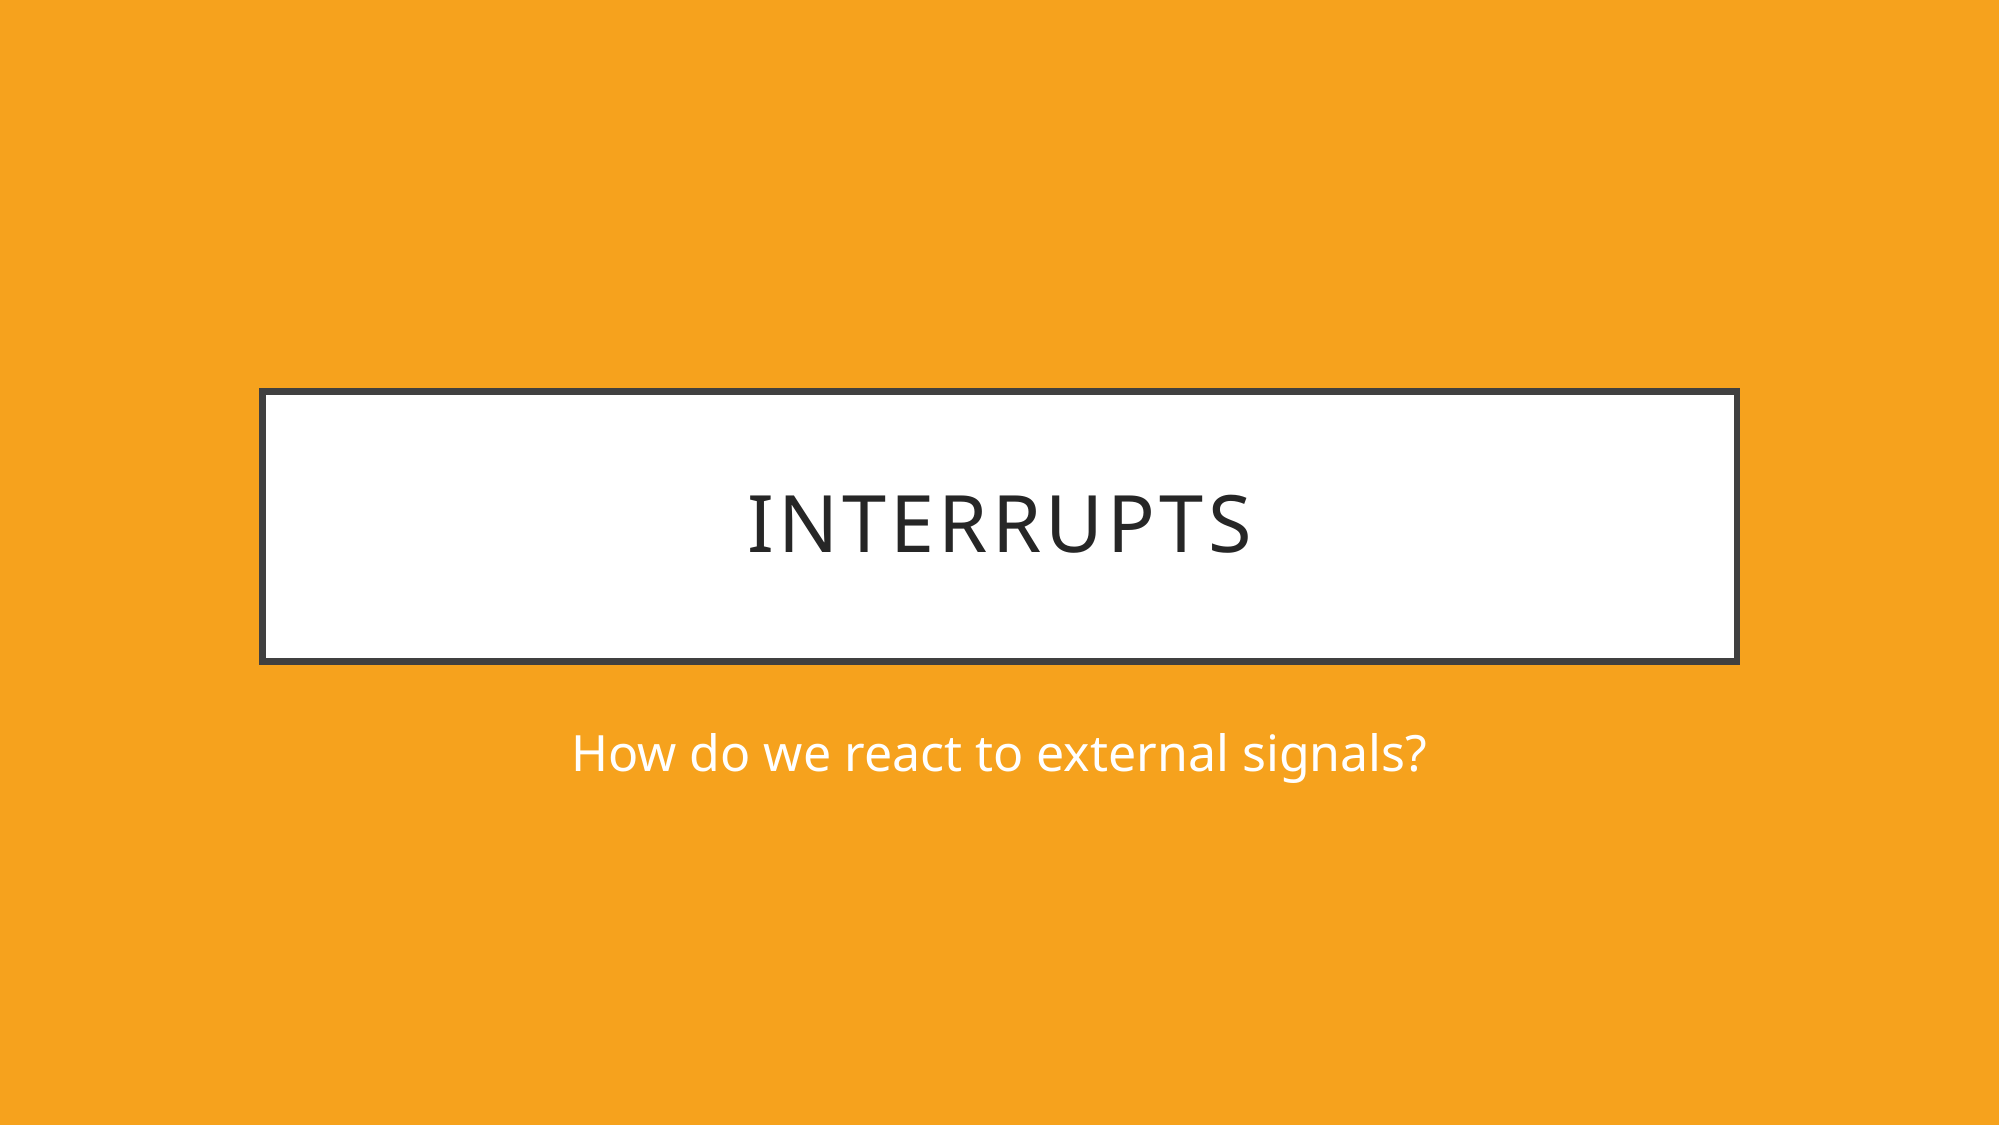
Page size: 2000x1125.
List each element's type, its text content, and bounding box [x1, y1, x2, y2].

list How do we react to external signals? [442, 713, 1558, 984]
title Interrupts [262, 391, 1737, 662]
